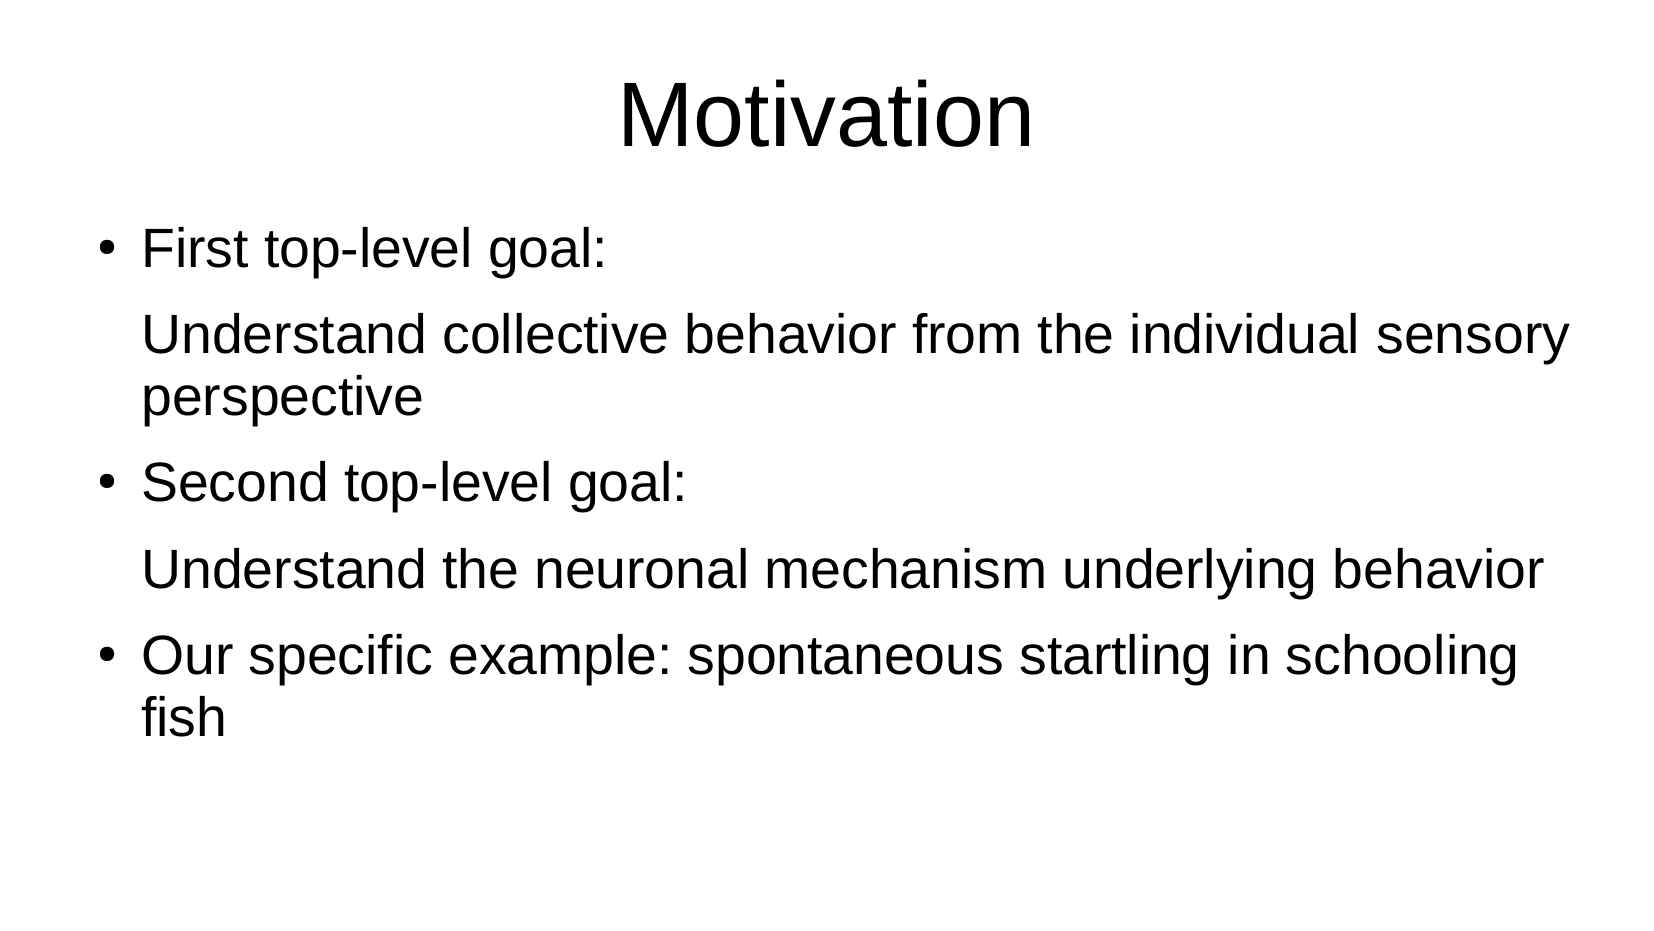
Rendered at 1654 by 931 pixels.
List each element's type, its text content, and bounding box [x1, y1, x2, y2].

list First top-level goal: Understand collective behavior from the individual sensory perspective Second top-level goal: Understand the neuronal mechanism underlying behavior Our specific example: spontaneous startling in schooling fish [82, 217, 1571, 758]
title Motivation [82, 37, 1571, 193]
